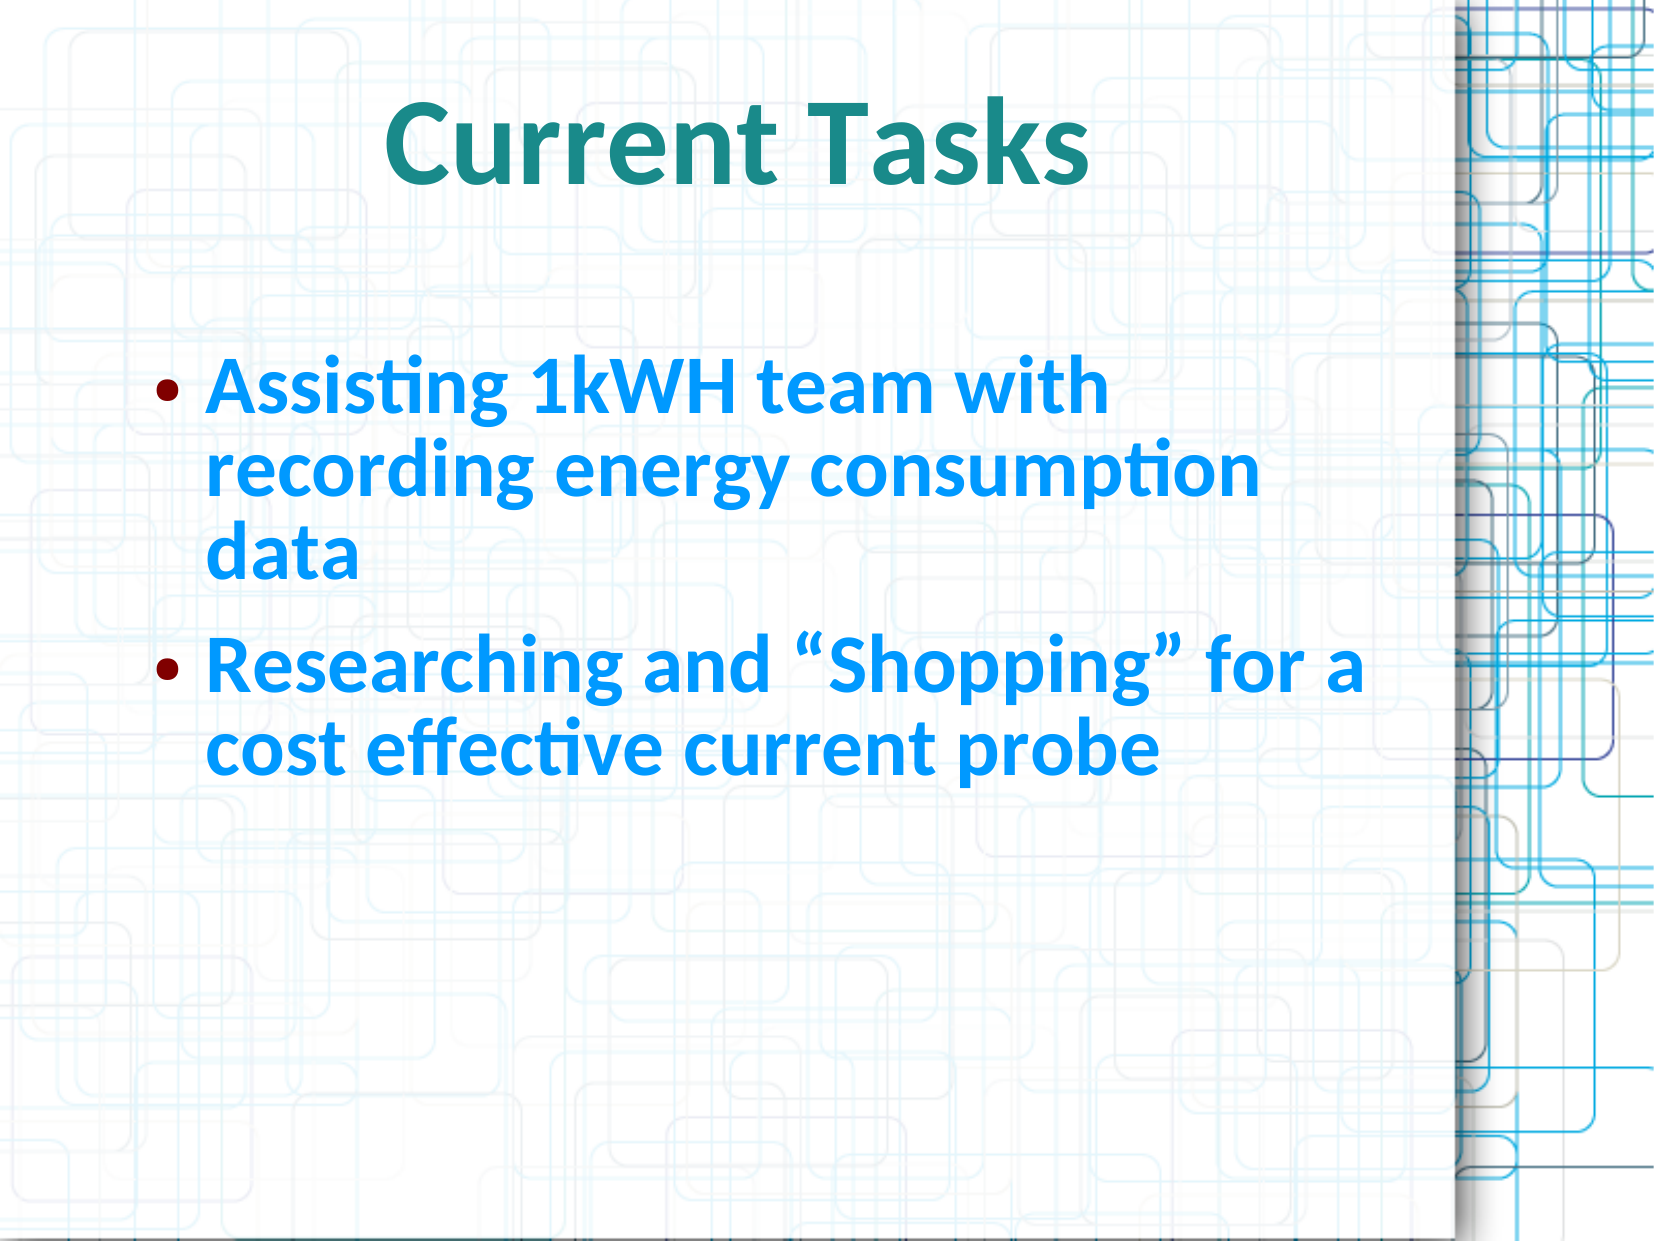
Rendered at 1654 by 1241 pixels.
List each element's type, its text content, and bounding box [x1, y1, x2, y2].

list Assisting 1kWH team with recording energy consumption data Researching and “Shopping” for a cost effective current probe [134, 350, 1426, 1133]
title Current Tasks [59, 49, 1418, 257]
picture [0, 0, 1654, 1241]
